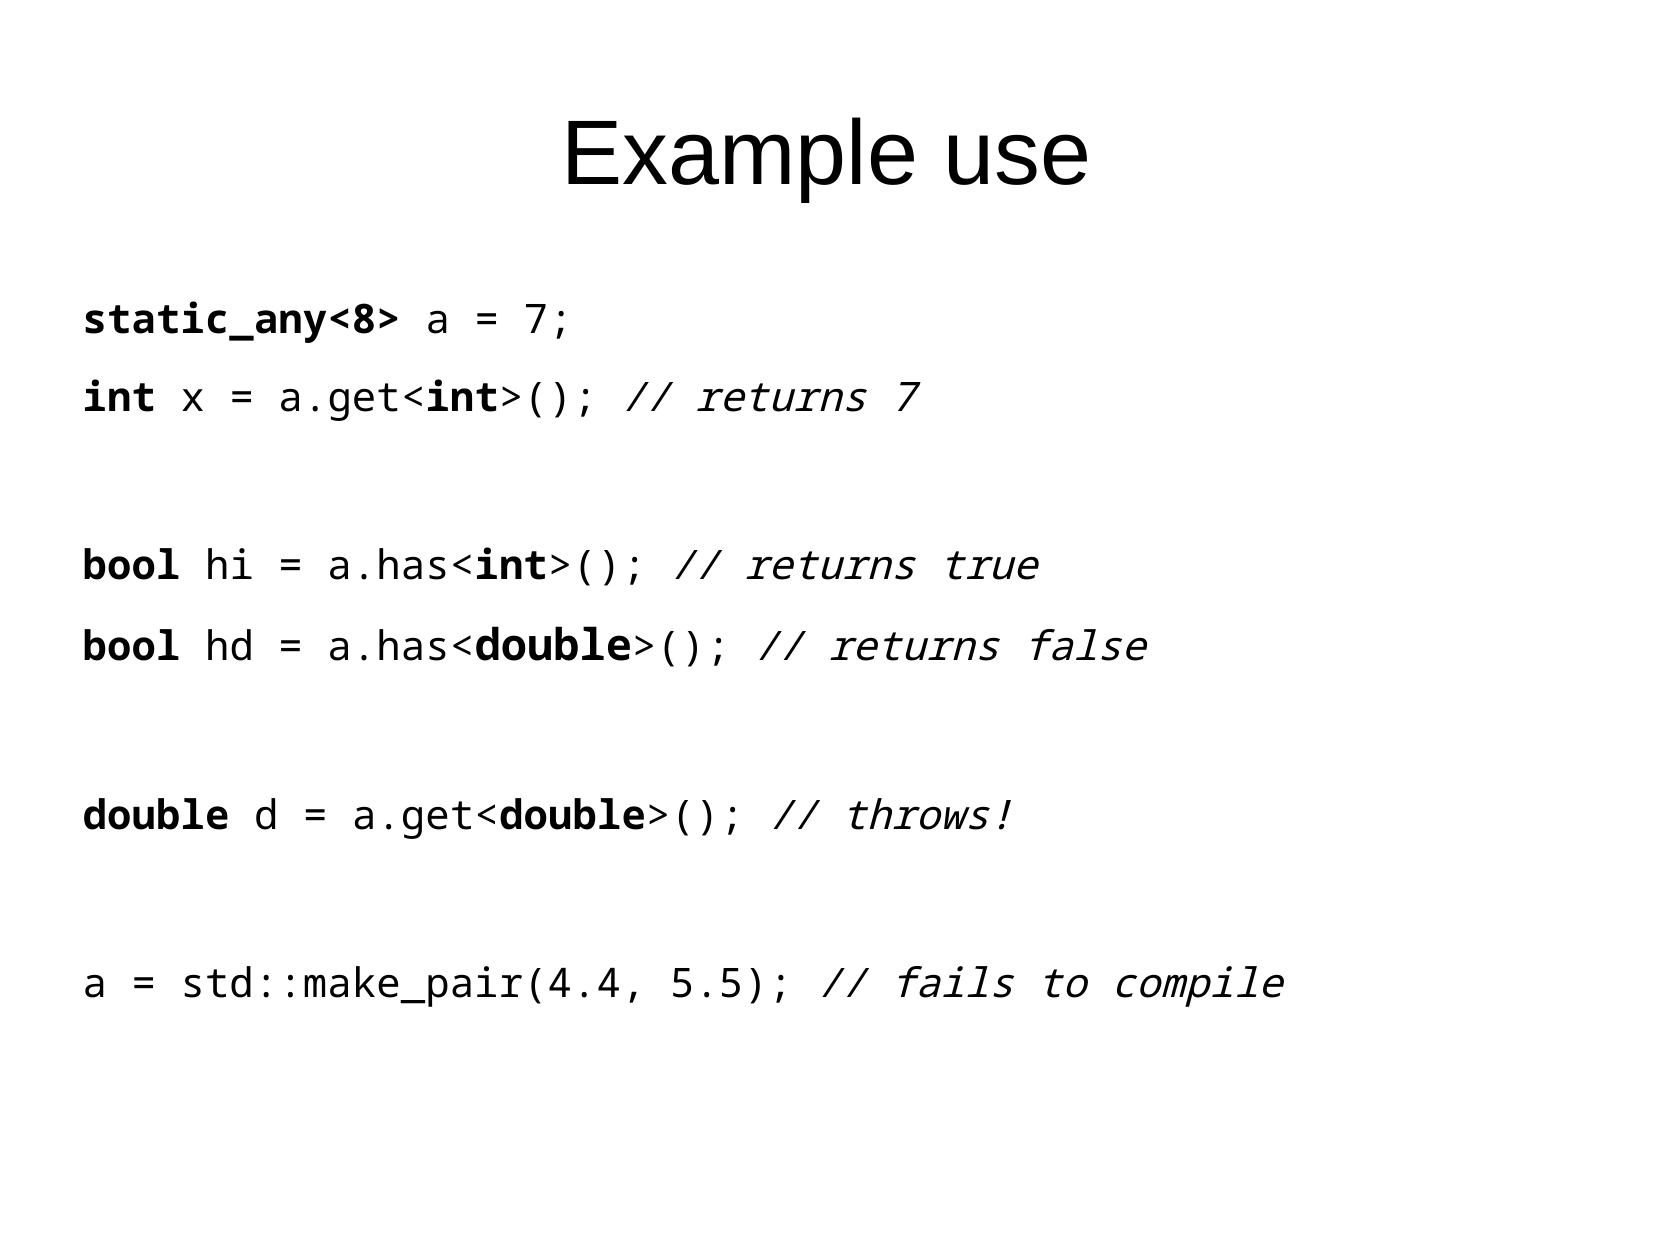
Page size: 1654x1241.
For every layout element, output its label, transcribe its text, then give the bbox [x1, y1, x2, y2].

list static_any<8> a = 7; int x = a.get<int>(); // returns 7 bool hi = a.has<int>(); // returns true bool hd = a.has<double>(); // returns false double d = a.get<double>(); // throws! a = std::make_pair(4.4, 5.5); // fails to compile [82, 290, 1571, 1010]
title Example use [82, 49, 1571, 257]
